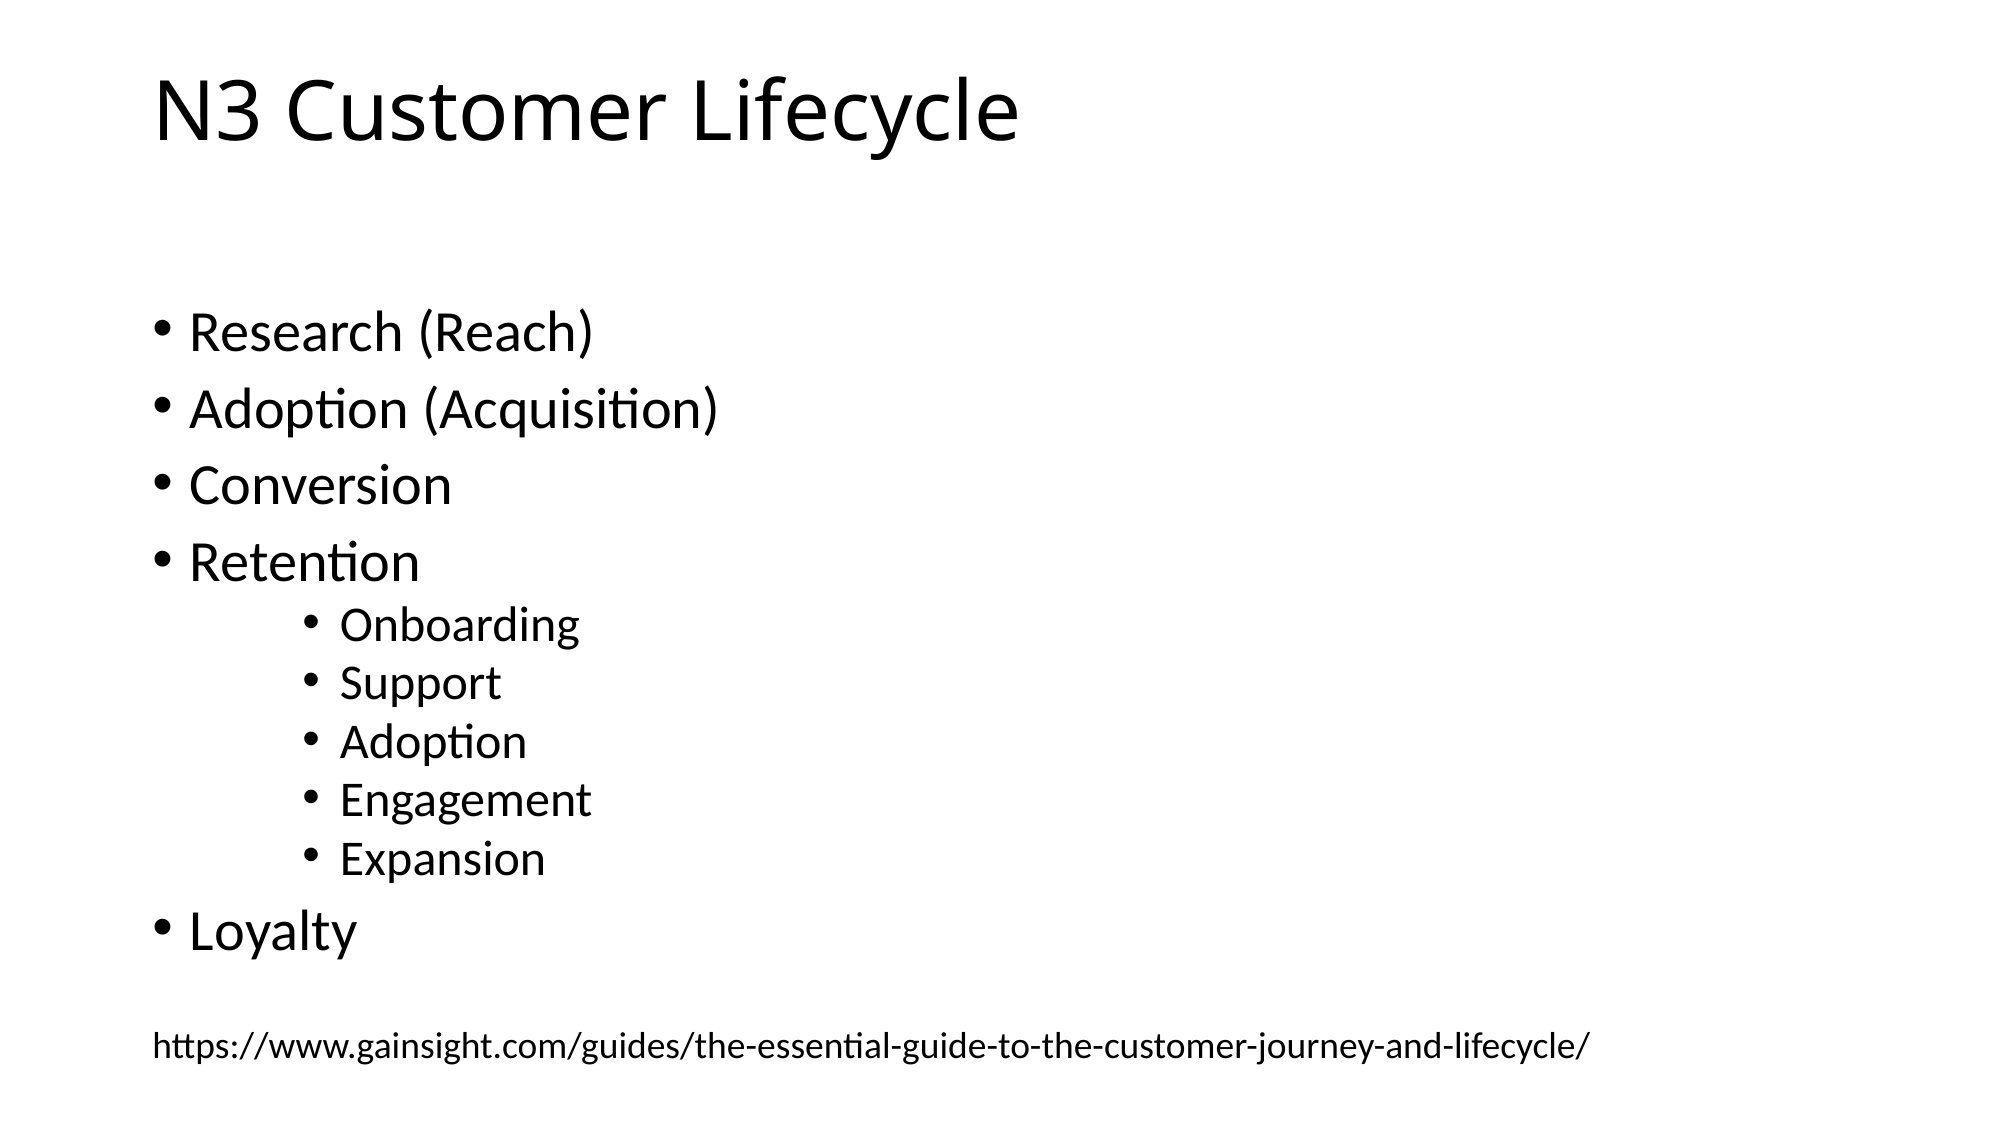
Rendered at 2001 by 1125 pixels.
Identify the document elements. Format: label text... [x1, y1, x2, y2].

title N3 Customer Lifecycle [137, 59, 1863, 167]
text_box https://www.gainsight.com/guides/the-essential-guide-to-the-customer-journey-and-lifecycle/ [137, 1013, 1623, 1074]
list Research (Reach) Adoption (Acquisition) Conversion Retention Onboarding Support Adoption Engagement Expansion Loyalty [137, 299, 1863, 1014]
